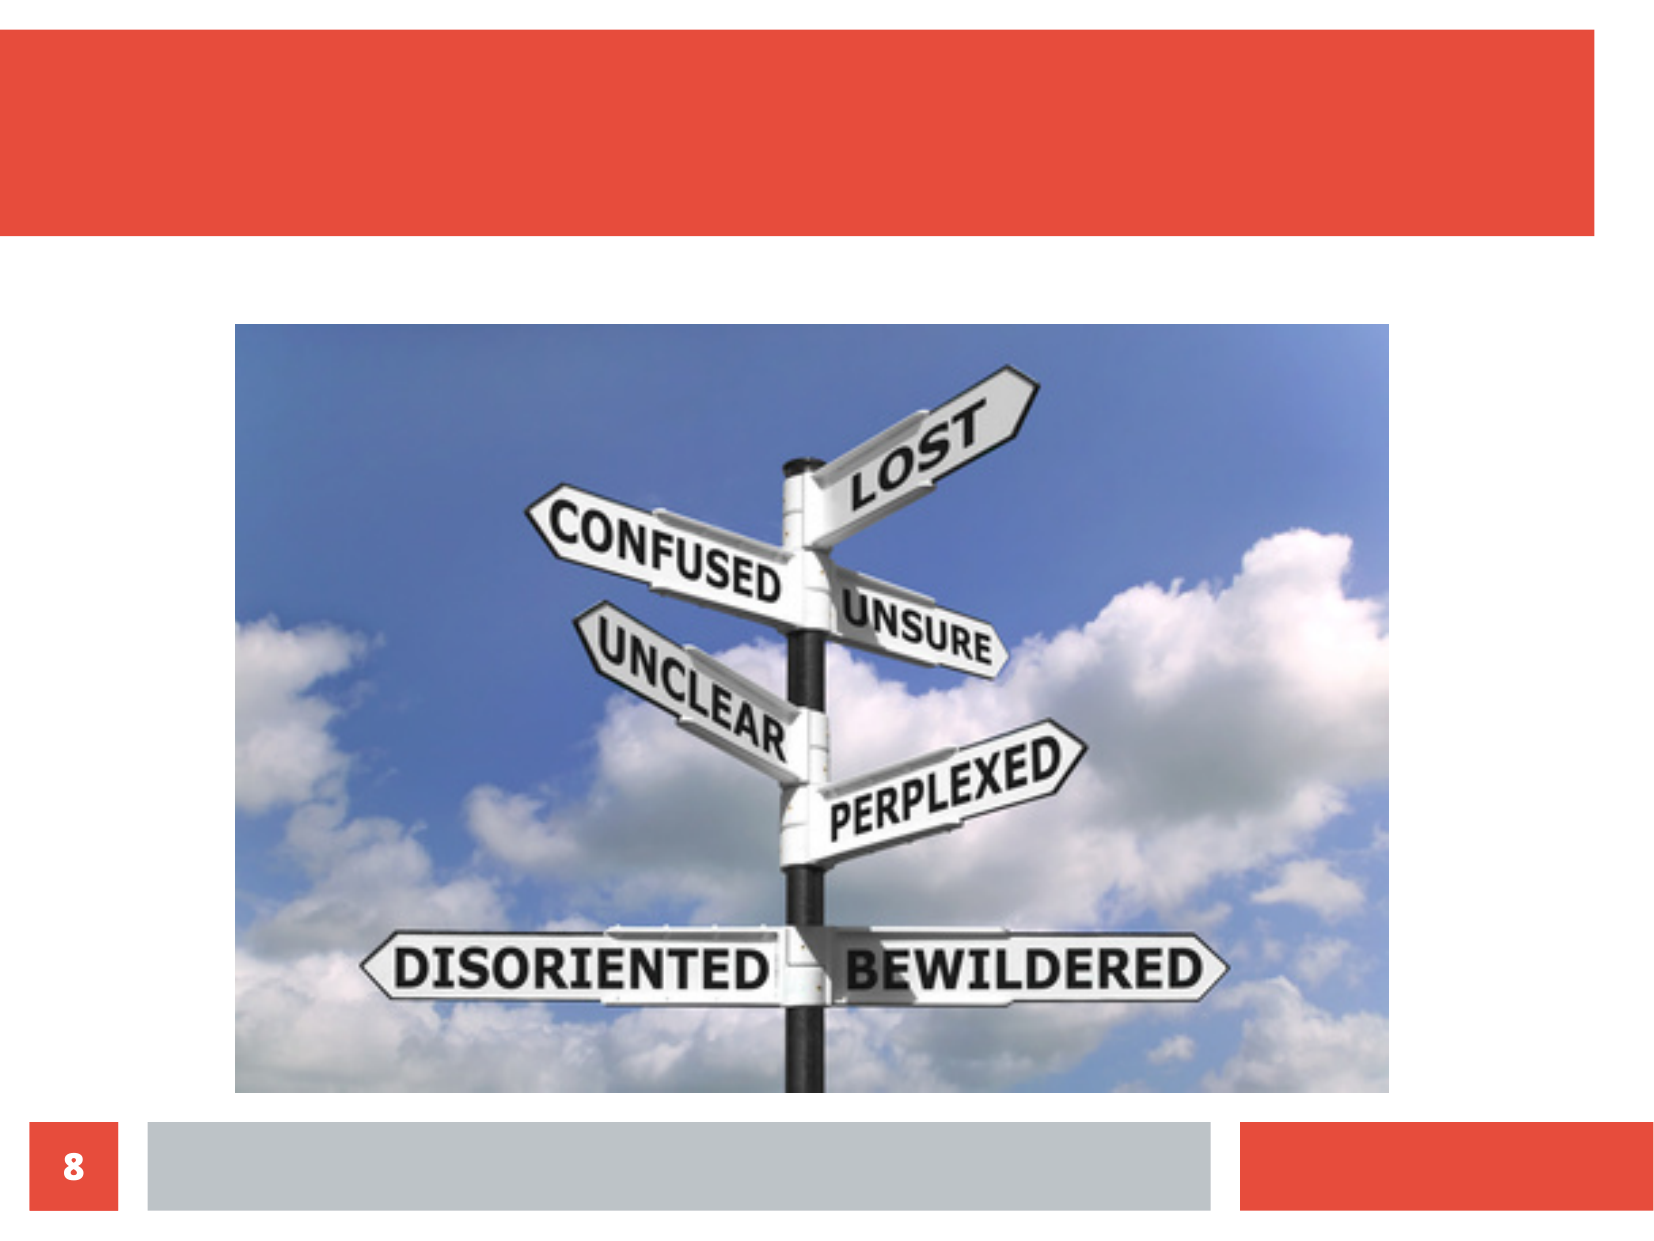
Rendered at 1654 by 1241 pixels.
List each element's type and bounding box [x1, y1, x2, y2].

picture [235, 324, 1389, 1093]
